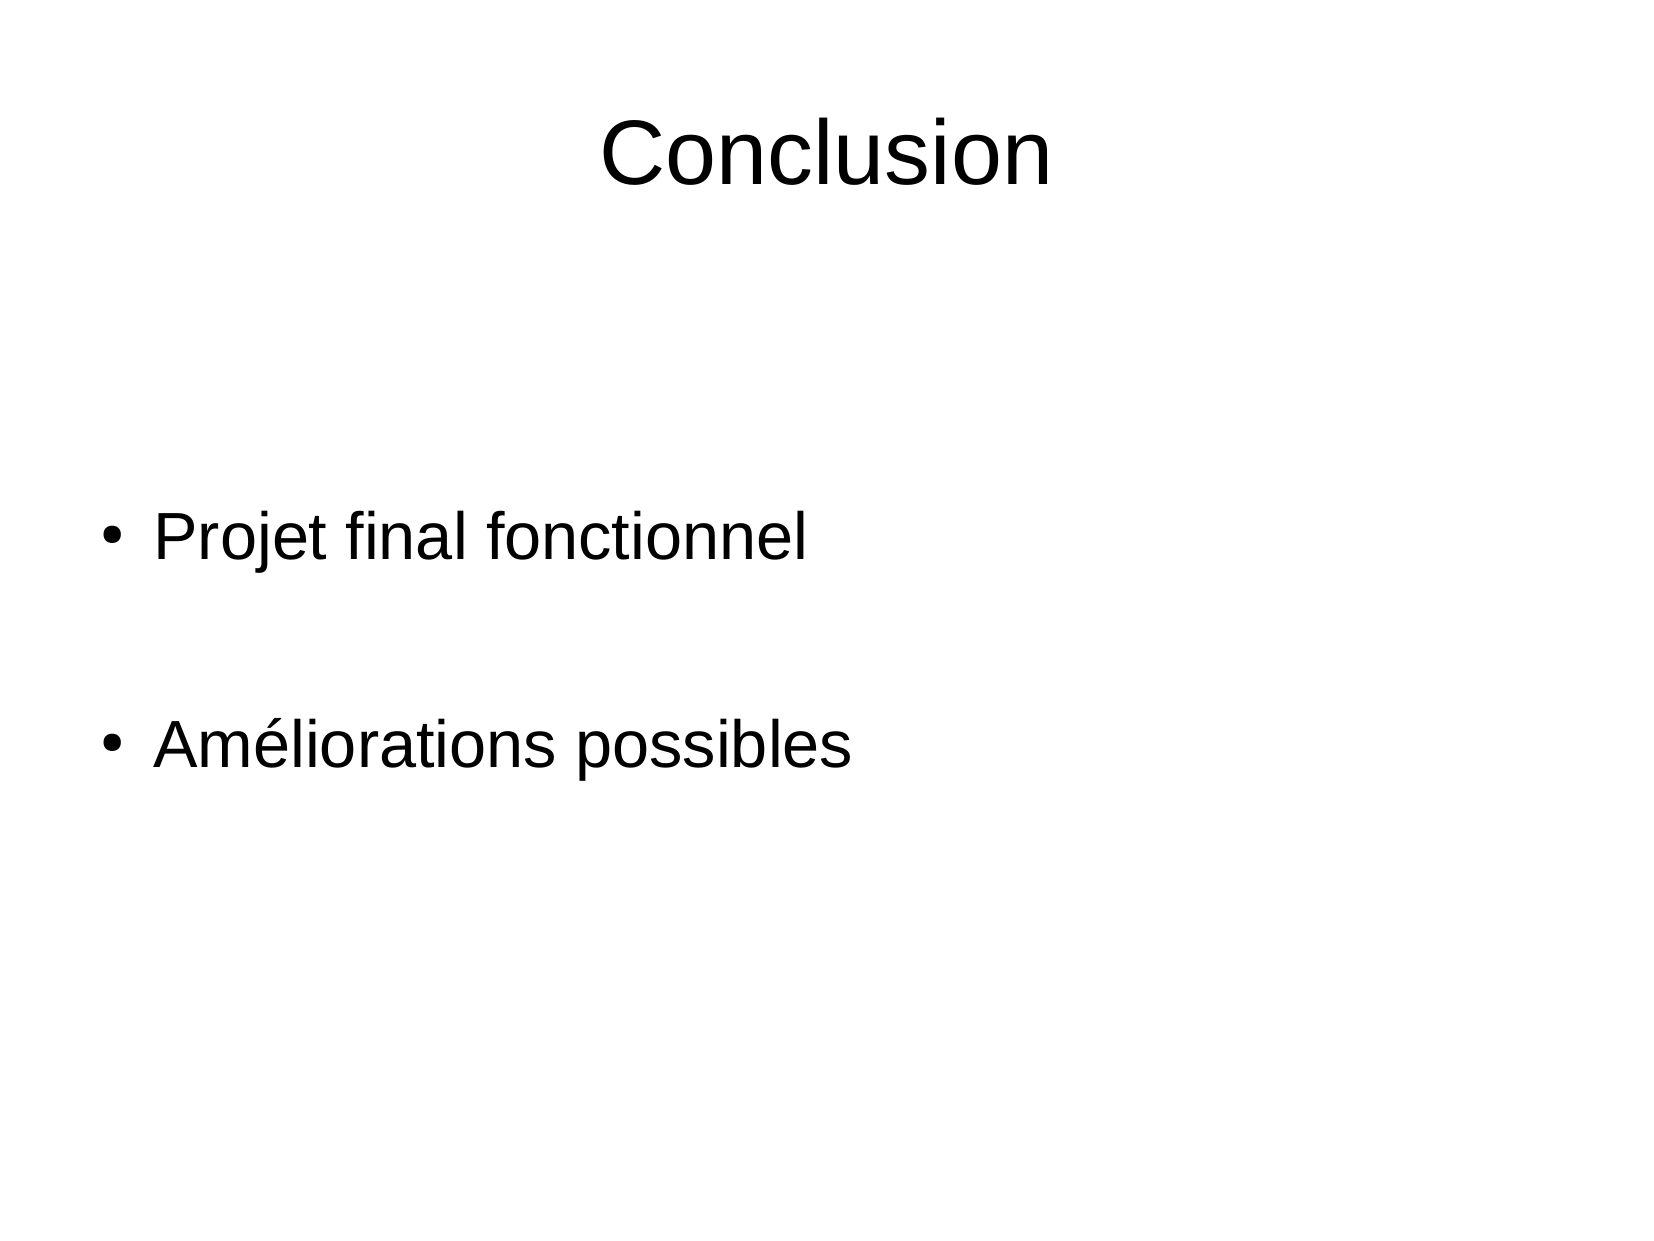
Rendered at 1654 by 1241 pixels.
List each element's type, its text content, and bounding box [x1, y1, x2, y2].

list Projet final fonctionnel Améliorations possibles [82, 290, 1571, 1010]
title Conclusion [82, 49, 1571, 257]
